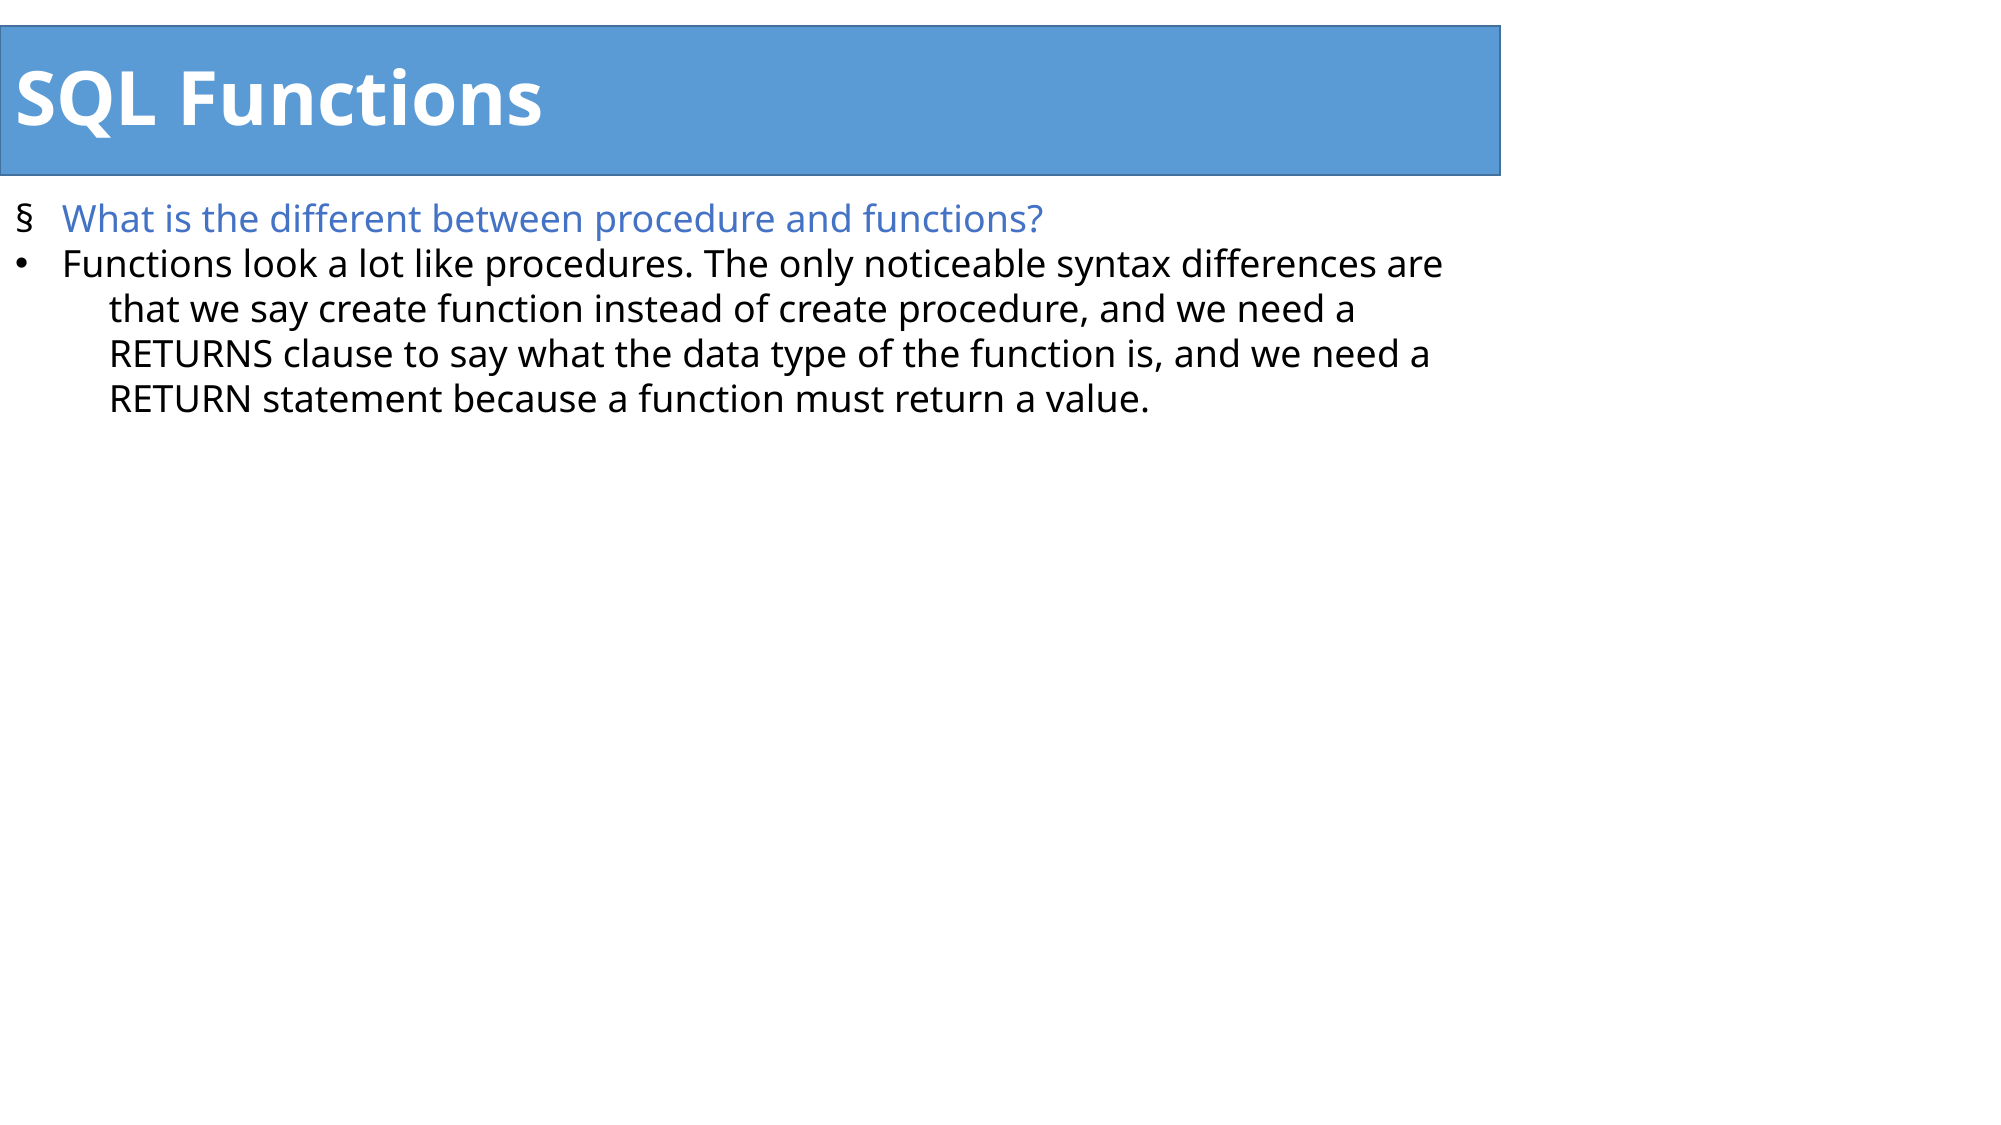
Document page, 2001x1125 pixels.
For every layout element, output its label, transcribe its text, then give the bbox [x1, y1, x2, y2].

text_box What is the different between procedure and functions? Functions look a lot like procedures. The only noticeable syntax differences are that we say create function instead of create procedure, and we need a RETURNS clause to say what the data type of the function is, and we need a RETURN statement because a function must return a value. [0, 188, 1500, 473]
title SQL Functions [0, 26, 1501, 176]
